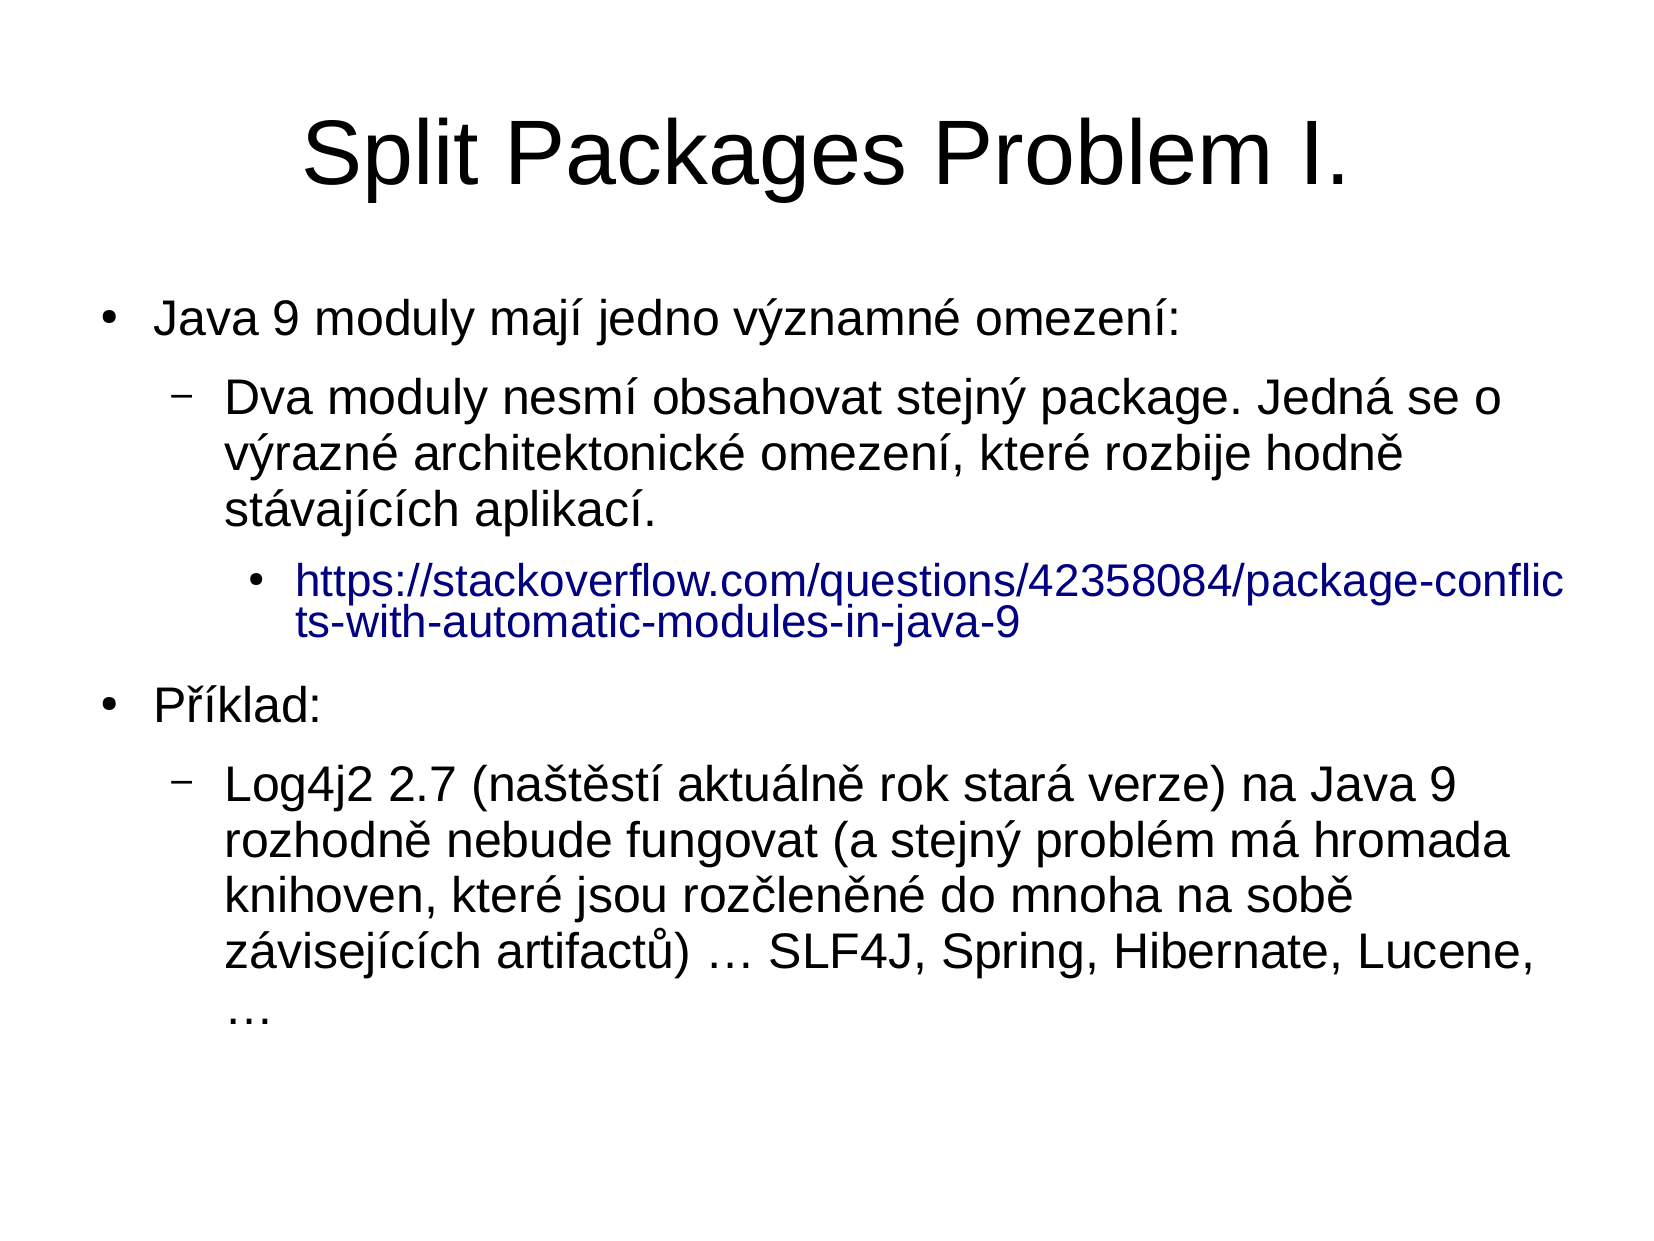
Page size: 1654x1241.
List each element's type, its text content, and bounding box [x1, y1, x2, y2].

title Split Packages Problem I. [82, 49, 1571, 257]
list Java 9 moduly mají jedno významné omezení: Dva moduly nesmí obsahovat stejný package. Jedná se o výrazné architektonické omezení, které rozbije hodně stávajících aplikací. https://stackoverflow.com/questions/42358084/package-conflicts-with-automatic-modules-in-java-9 Příklad: Log4j2 2.7 (naštěstí aktuálně rok stará verze) na Java 9 rozhodně nebude fungovat (a stejný problém má hromada knihoven, které jsou rozčleněné do mnoha na sobě závisejících artifactů) … SLF4J, Spring, Hibernate, Lucene, … [82, 290, 1571, 1010]
